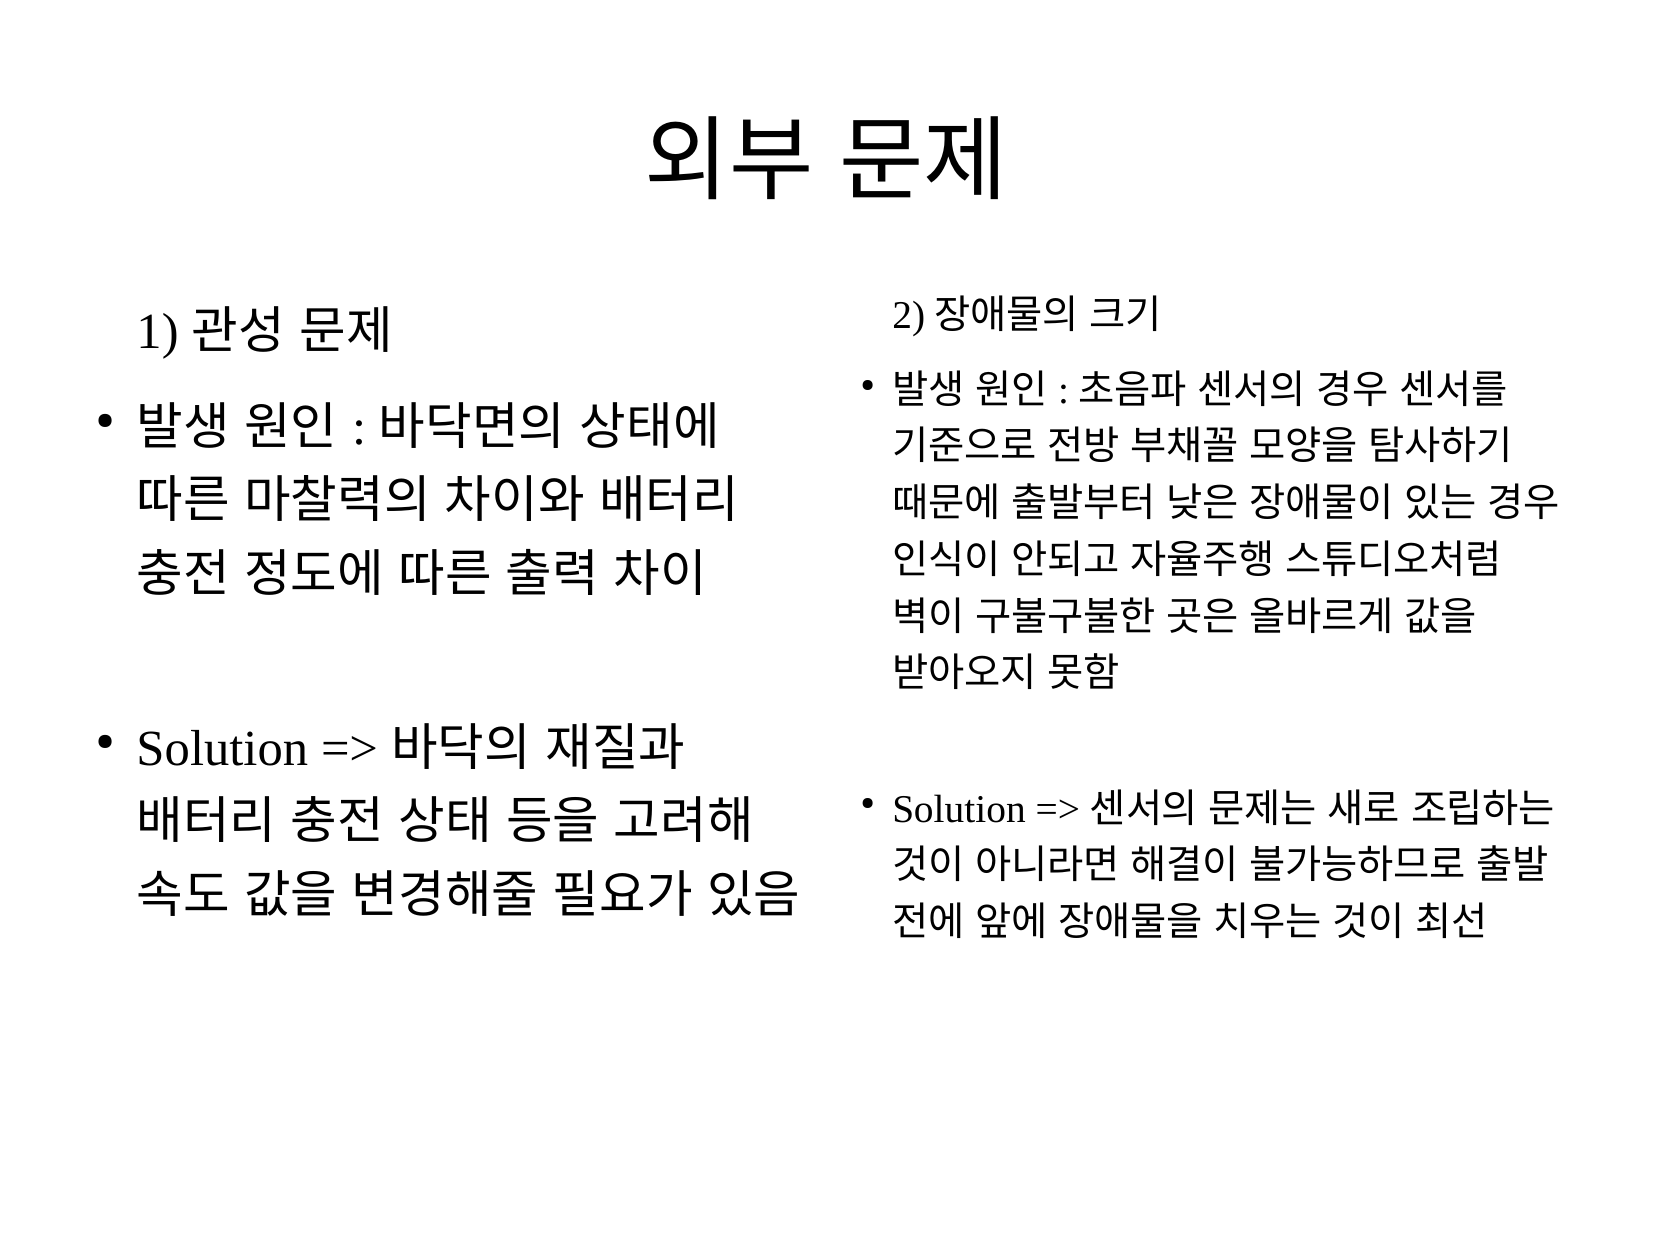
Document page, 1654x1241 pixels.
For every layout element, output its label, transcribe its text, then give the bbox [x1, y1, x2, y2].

list 2) 장애물의 크기 발생 원인 : 초음파 센서의 경우 센서를 기준으로 전방 부채꼴 모양을 탐사하기 때문에 출발부터 낮은 장애물이 있는 경우 인식이 안되고 자율주행 스튜디오처럼 벽이 구불구불한 곳은 올바르게 값을 받아오지 못함 Solution => 센서의 문제는 새로 조립하는 것이 아니라면 해결이 불가능하므로 출발 전에 앞에 장애물을 치우는 것이 최선 [850, 283, 1577, 1003]
title 외부 문제 [82, 49, 1571, 257]
list 1) 관성 문제 발생 원인 : 바닥면의 상태에 따른 마찰력의 차이와 배터리 충전 정도에 따른 출력 차이 Solution => 바닥의 재질과 배터리 충전 상태 등을 고려해 속도 값을 변경해줄 필요가 있음 [82, 290, 809, 1010]
